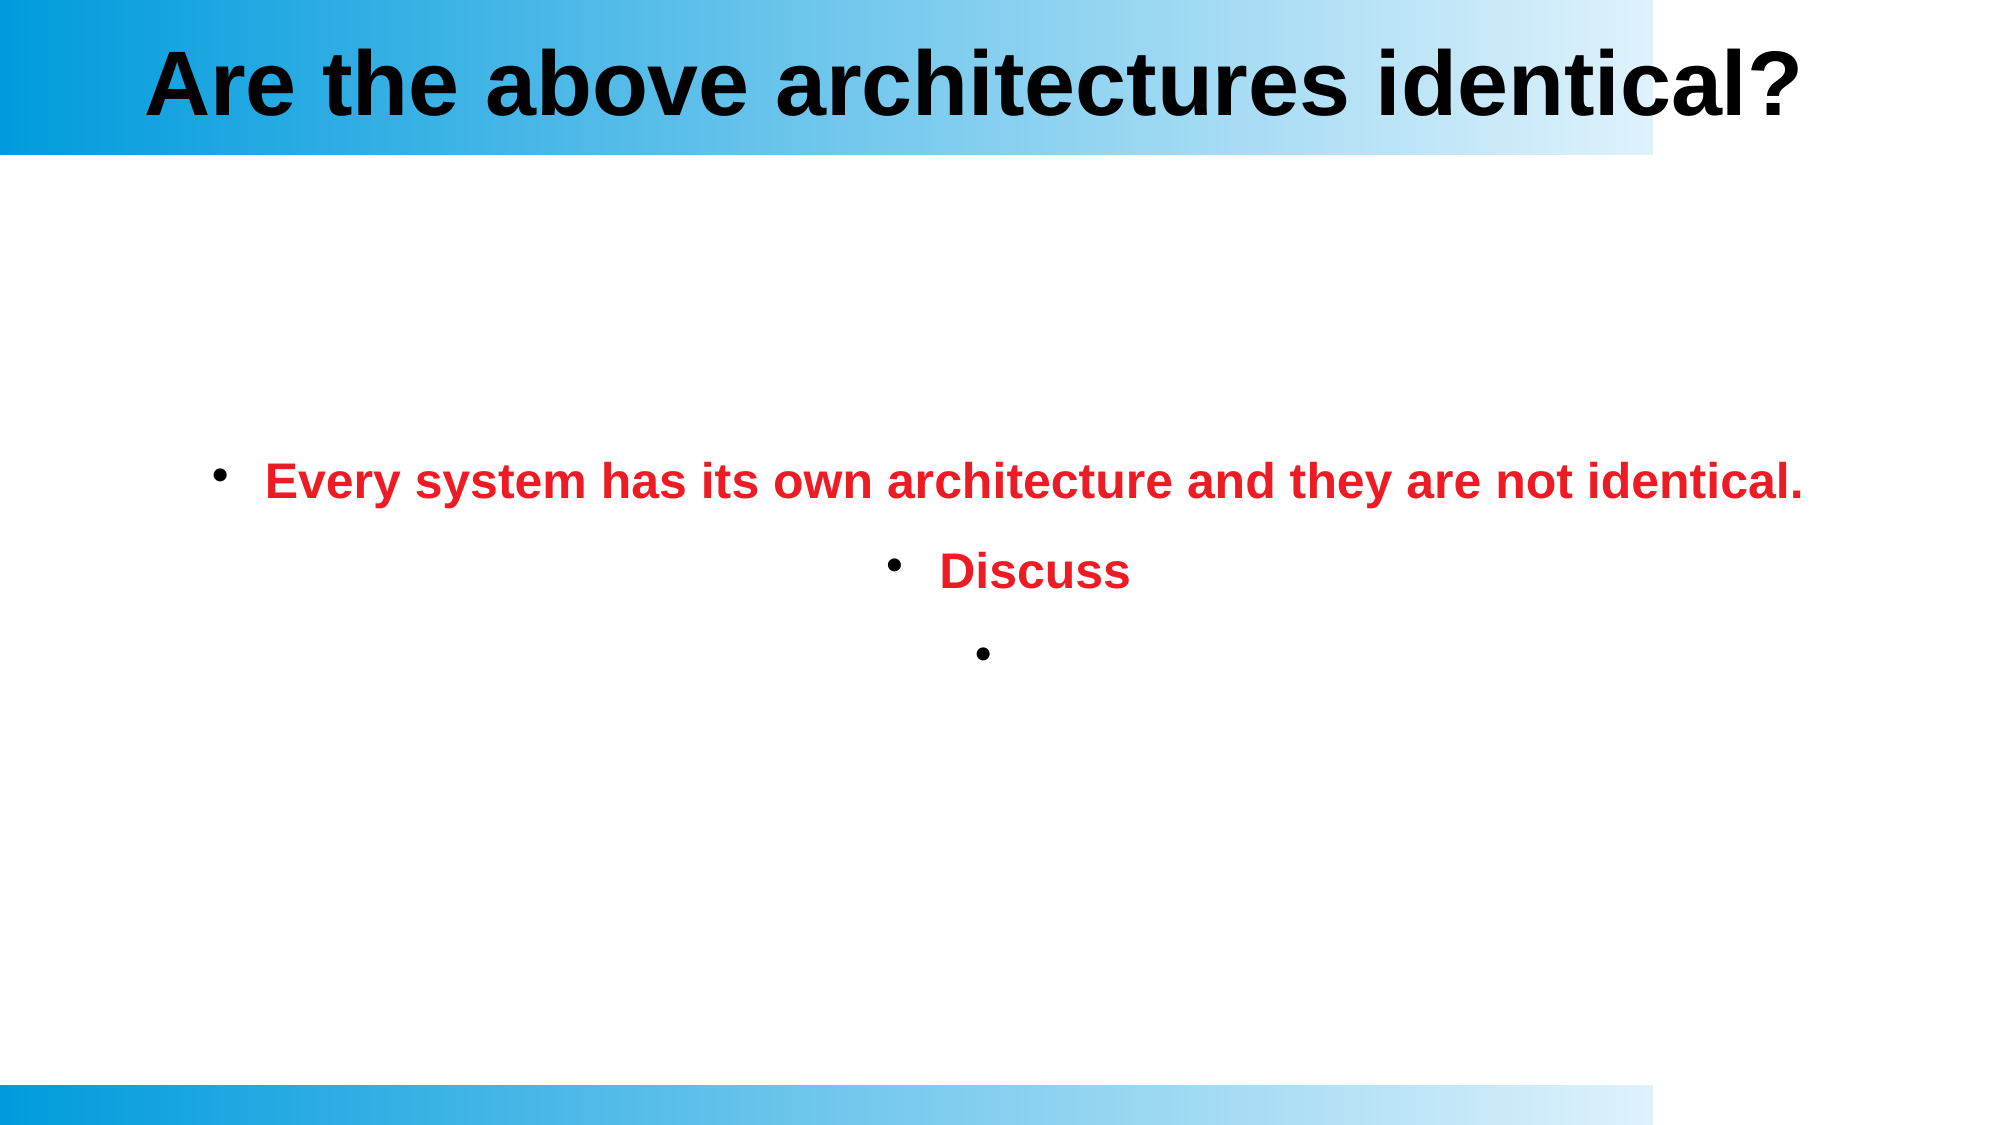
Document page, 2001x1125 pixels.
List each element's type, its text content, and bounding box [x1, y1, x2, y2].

title Are the above architectures identical? [74, 22, 1875, 135]
list Every system has its own architecture and they are not identical. Discuss [32, 179, 1968, 1000]
